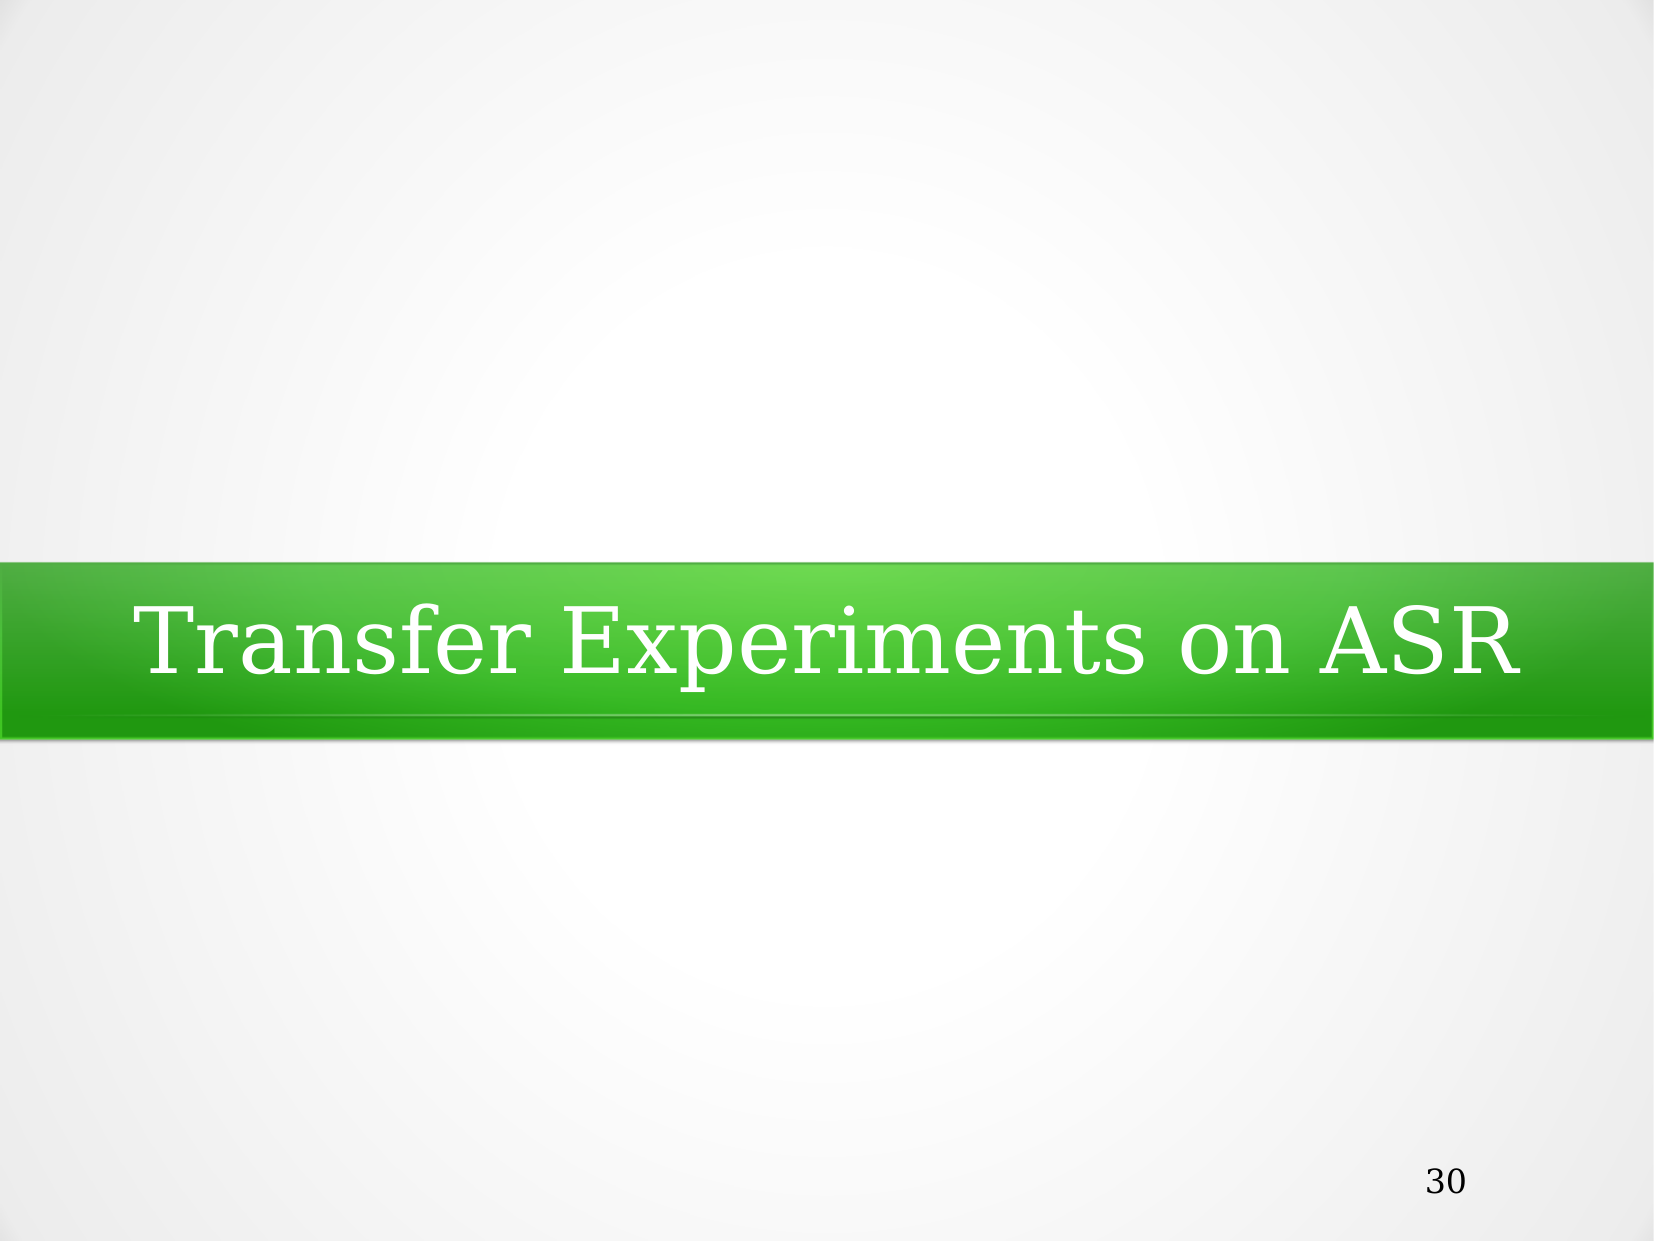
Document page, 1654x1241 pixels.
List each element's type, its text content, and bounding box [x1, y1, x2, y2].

picture [0, 0, 1654, 1241]
title Transfer Experiments on ASR [82, 578, 1571, 715]
